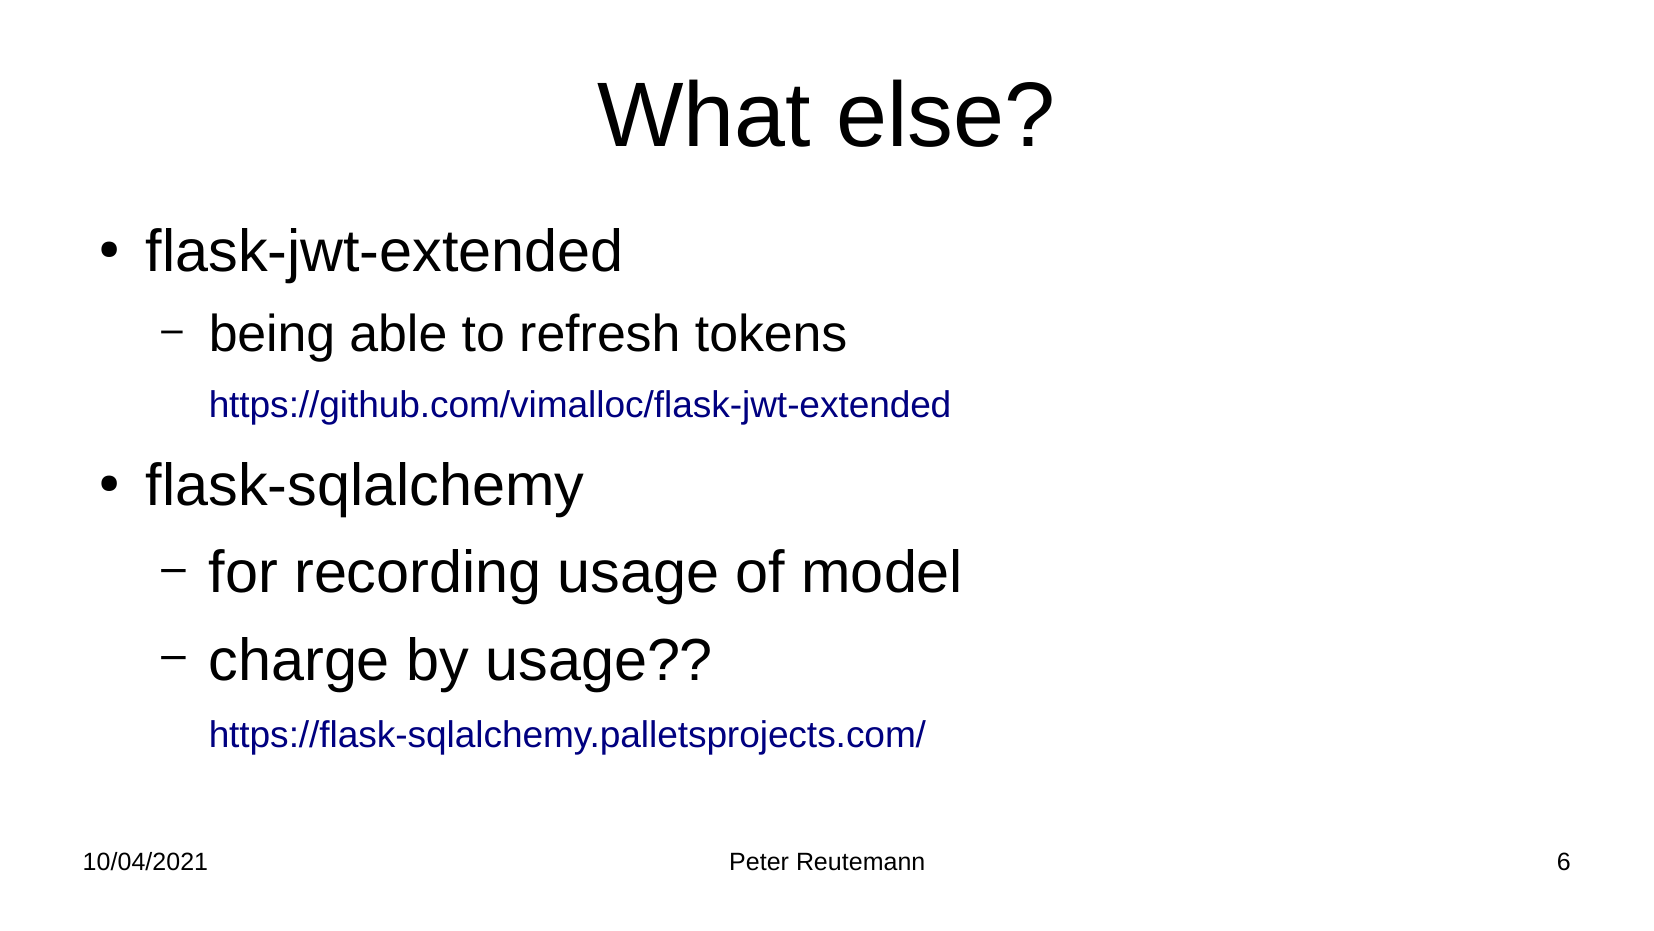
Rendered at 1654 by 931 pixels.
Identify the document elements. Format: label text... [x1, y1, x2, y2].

title What else? [82, 37, 1571, 193]
list flask-jwt-extended being able to refresh tokens https://github.com/vimalloc/flask-jwt-extended flask-sqlalchemy for recording usage of model charge by usage?? https://flask-sqlalchemy.palletsprojects.com/ [82, 217, 1571, 758]
